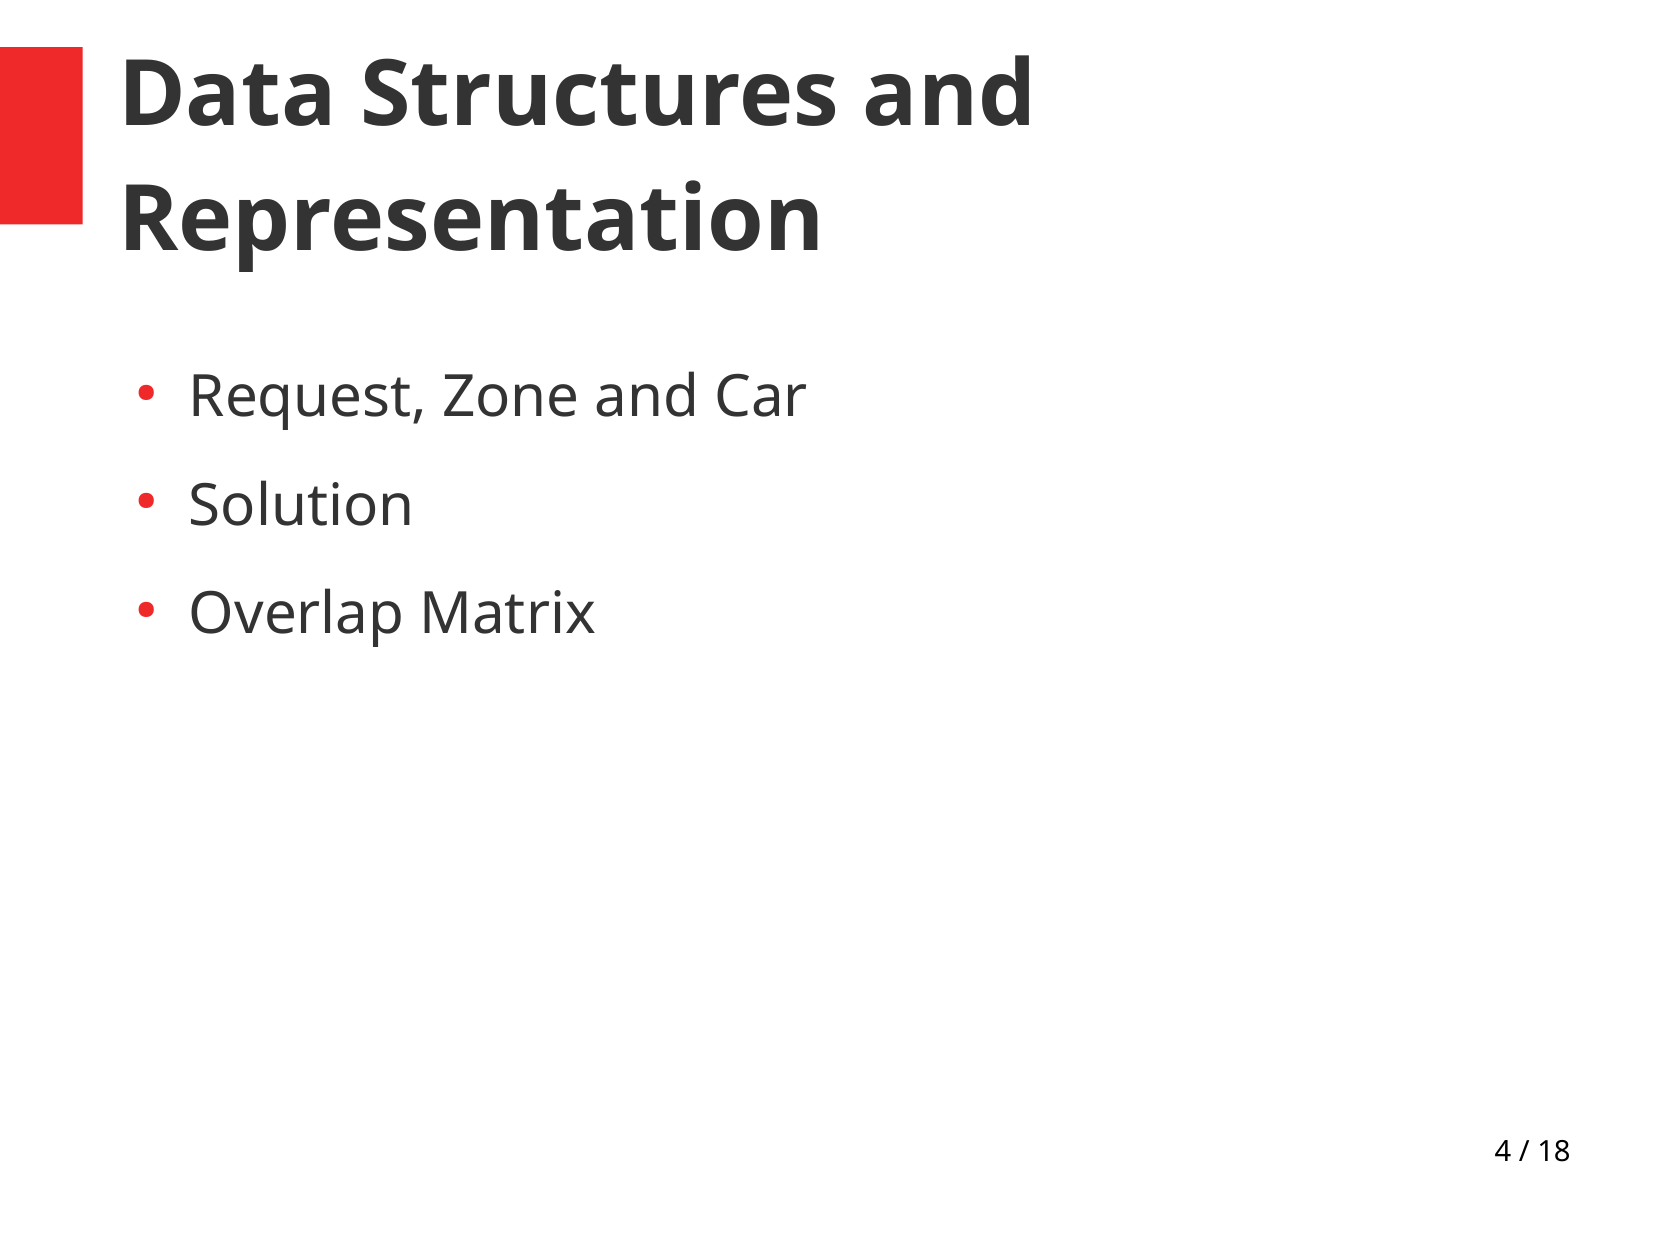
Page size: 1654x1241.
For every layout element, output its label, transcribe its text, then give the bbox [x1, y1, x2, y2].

list Request, Zone and Car Solution Overlap Matrix [118, 354, 1536, 1074]
title Data Structures and Representation [118, 45, 1571, 260]
